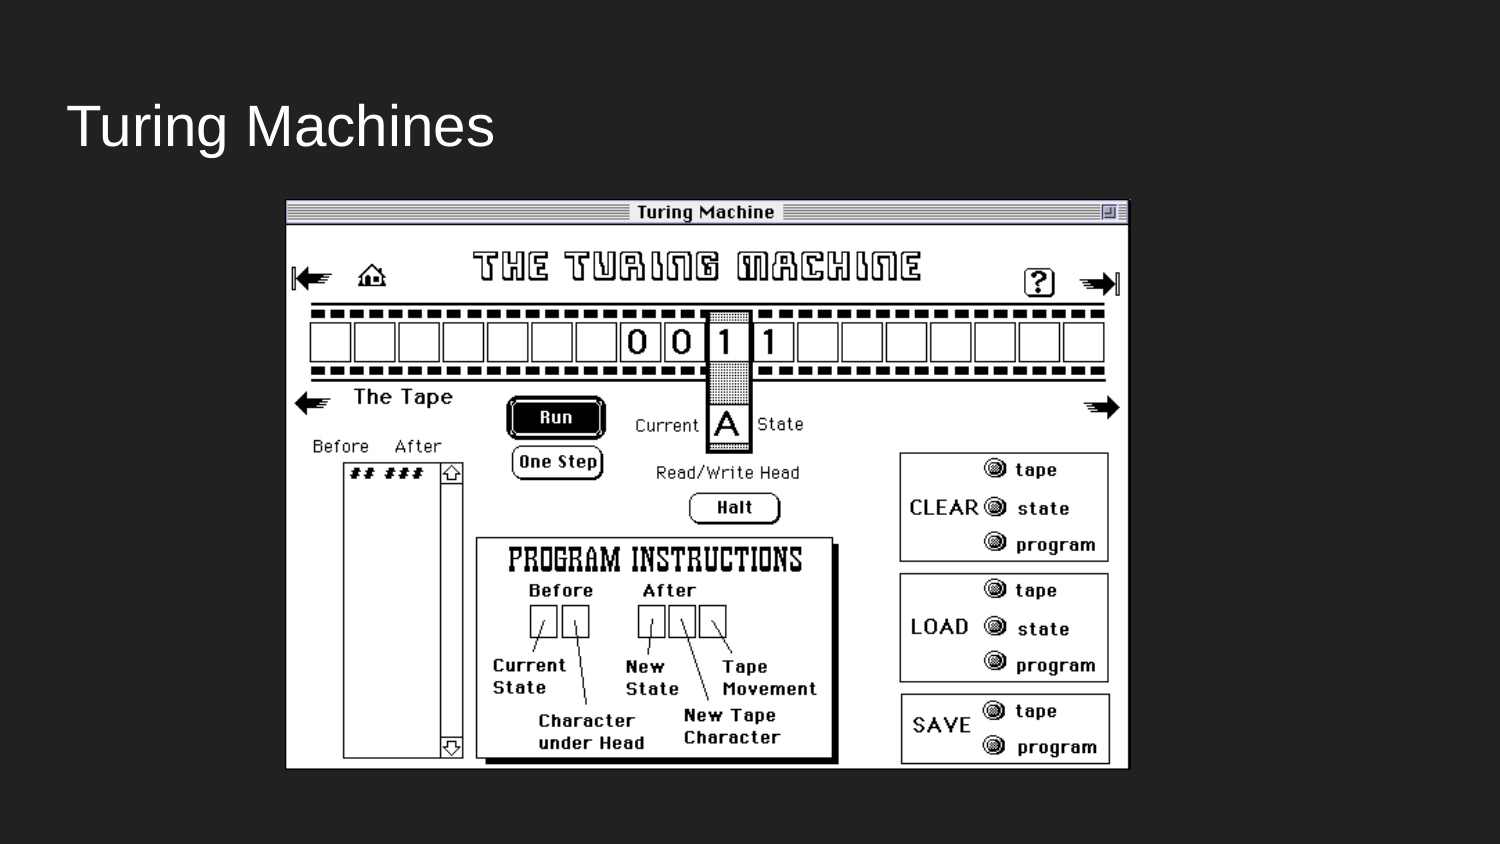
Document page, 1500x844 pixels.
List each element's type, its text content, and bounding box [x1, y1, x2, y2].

picture [285, 199, 1131, 770]
title Turing Machines [51, 72, 1449, 167]
